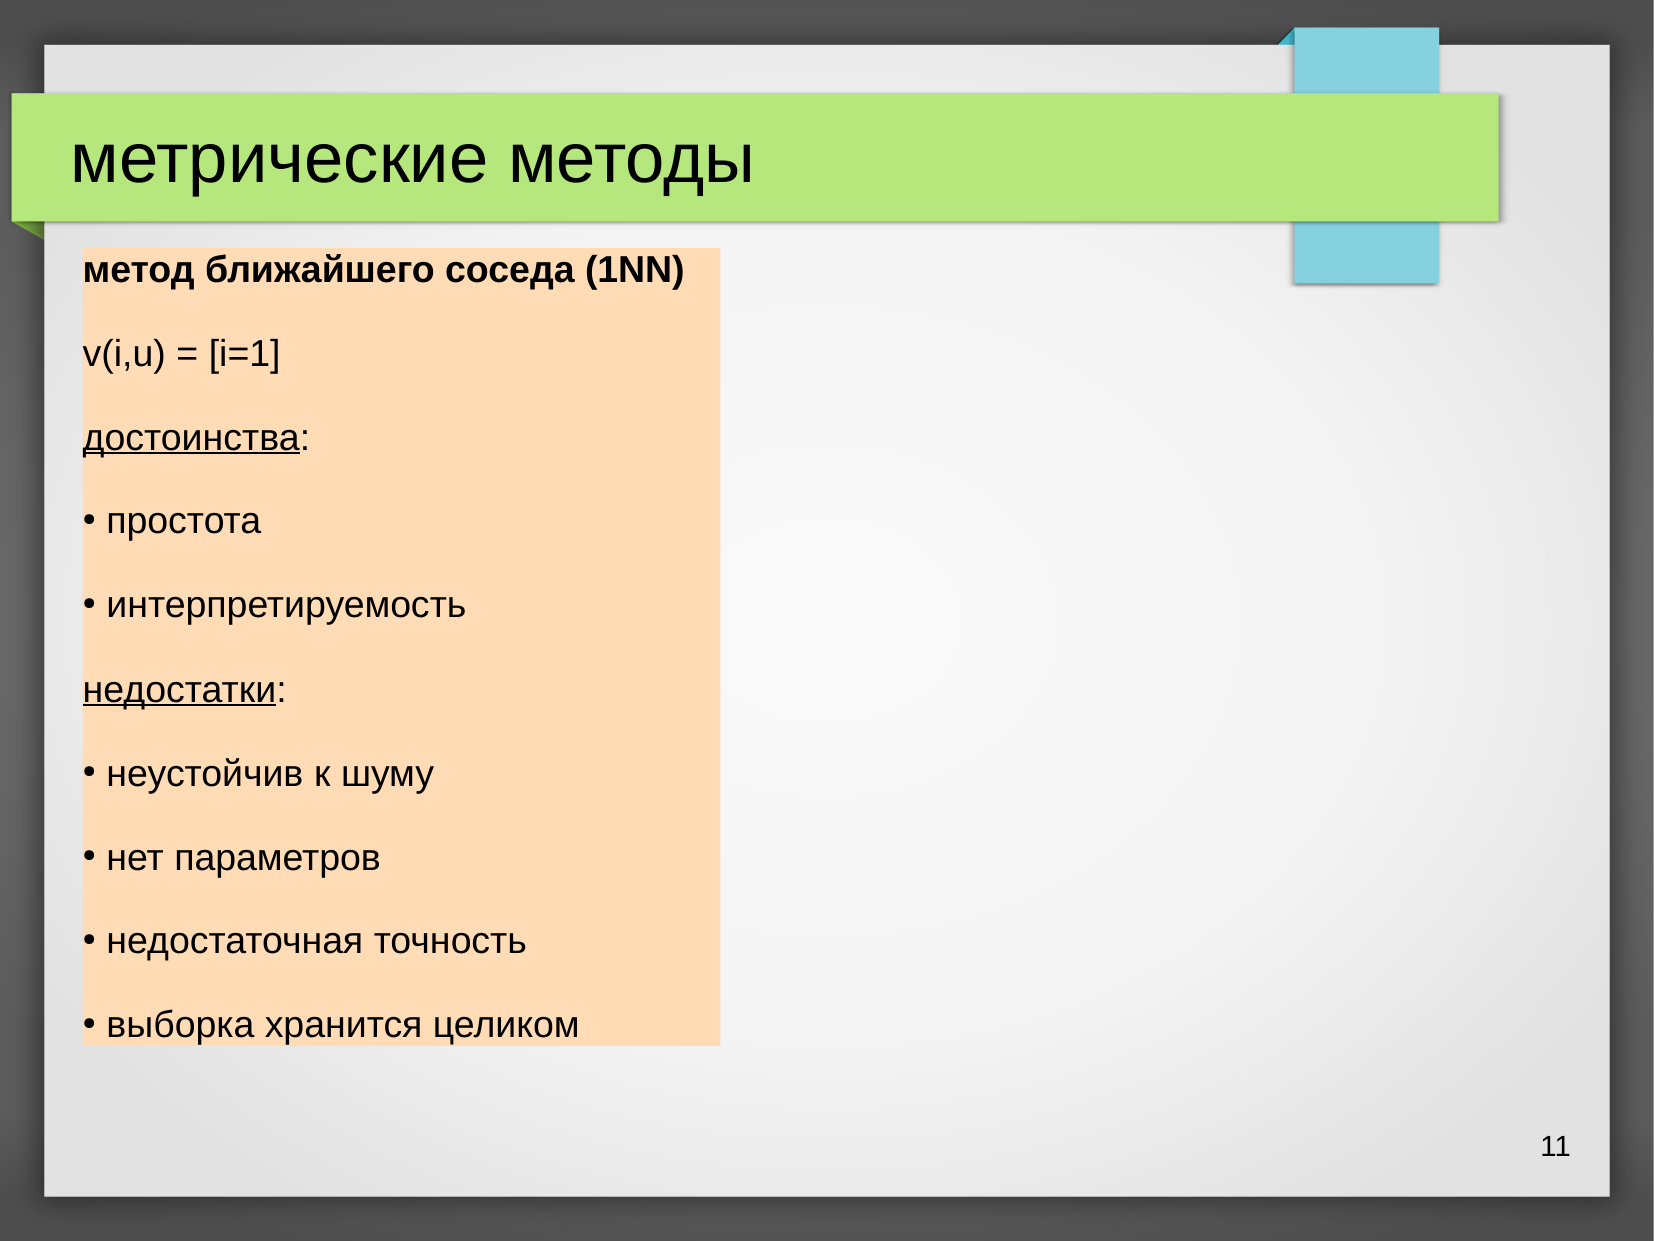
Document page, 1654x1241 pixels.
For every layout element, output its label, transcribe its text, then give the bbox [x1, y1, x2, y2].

picture [0, 0, 1654, 1241]
text_box метод ближайшего соседа (1NN) v(i,u) = [i=1] достоинства: простота интерпретируемость недостатки: неустойчив к шуму нет параметров недостаточная точность выборка хранится целиком [82, 248, 721, 1046]
title метрические методы [70, 118, 1205, 199]
